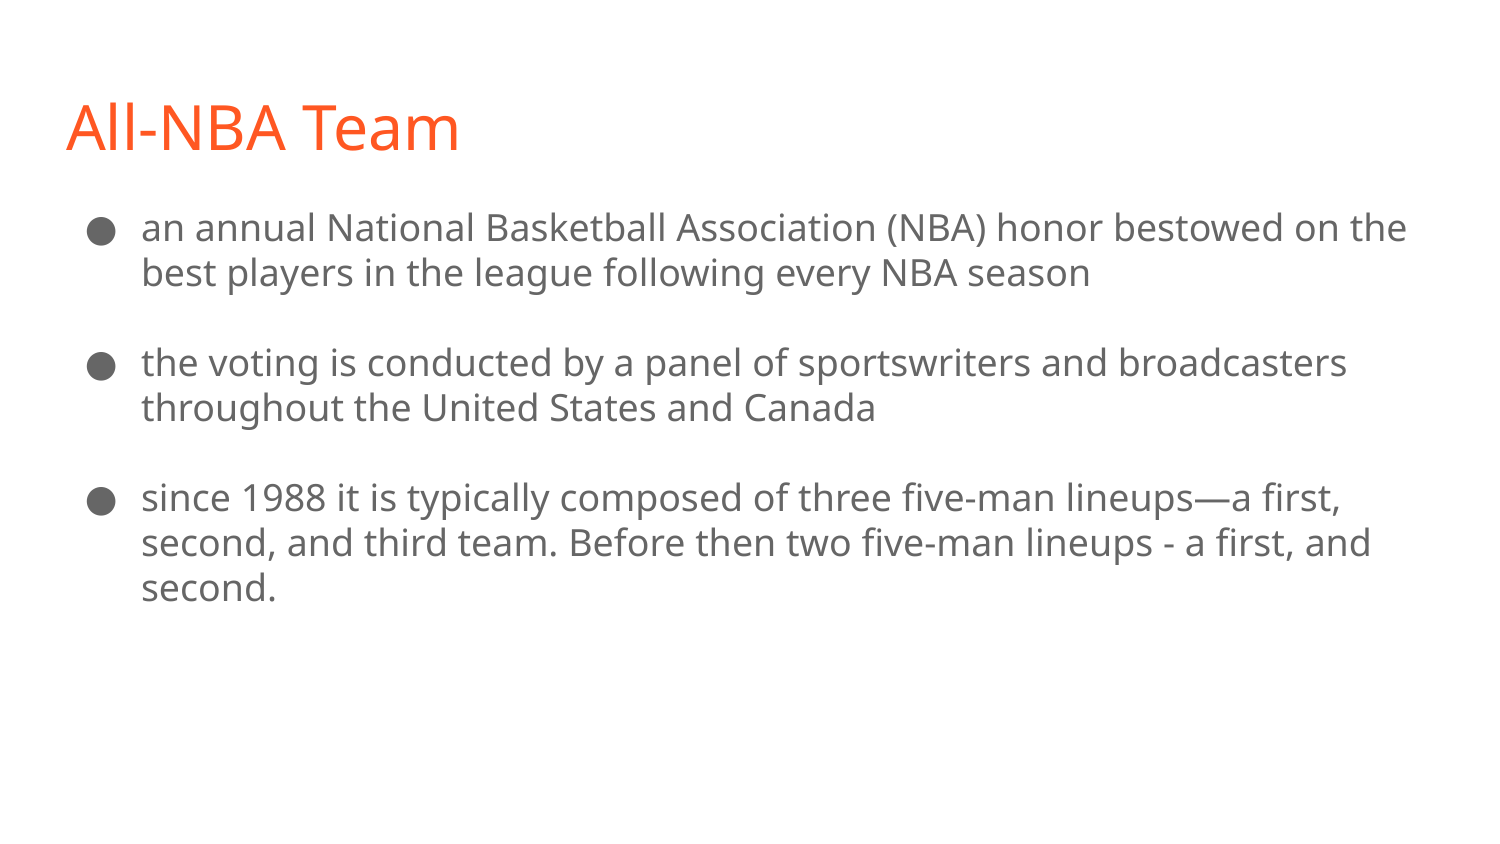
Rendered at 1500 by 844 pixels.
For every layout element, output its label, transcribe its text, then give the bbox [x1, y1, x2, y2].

list an annual National Basketball Association (NBA) honor bestowed on the best players in the league following every NBA season the voting is conducted by a panel of sportswriters and broadcasters throughout the United States and Canada since 1988 it is typically composed of three five-man lineups—a first, second, and third team. Before then two five-man lineups - a first, and second. [51, 189, 1449, 750]
title All-NBA Team [51, 72, 1449, 167]
